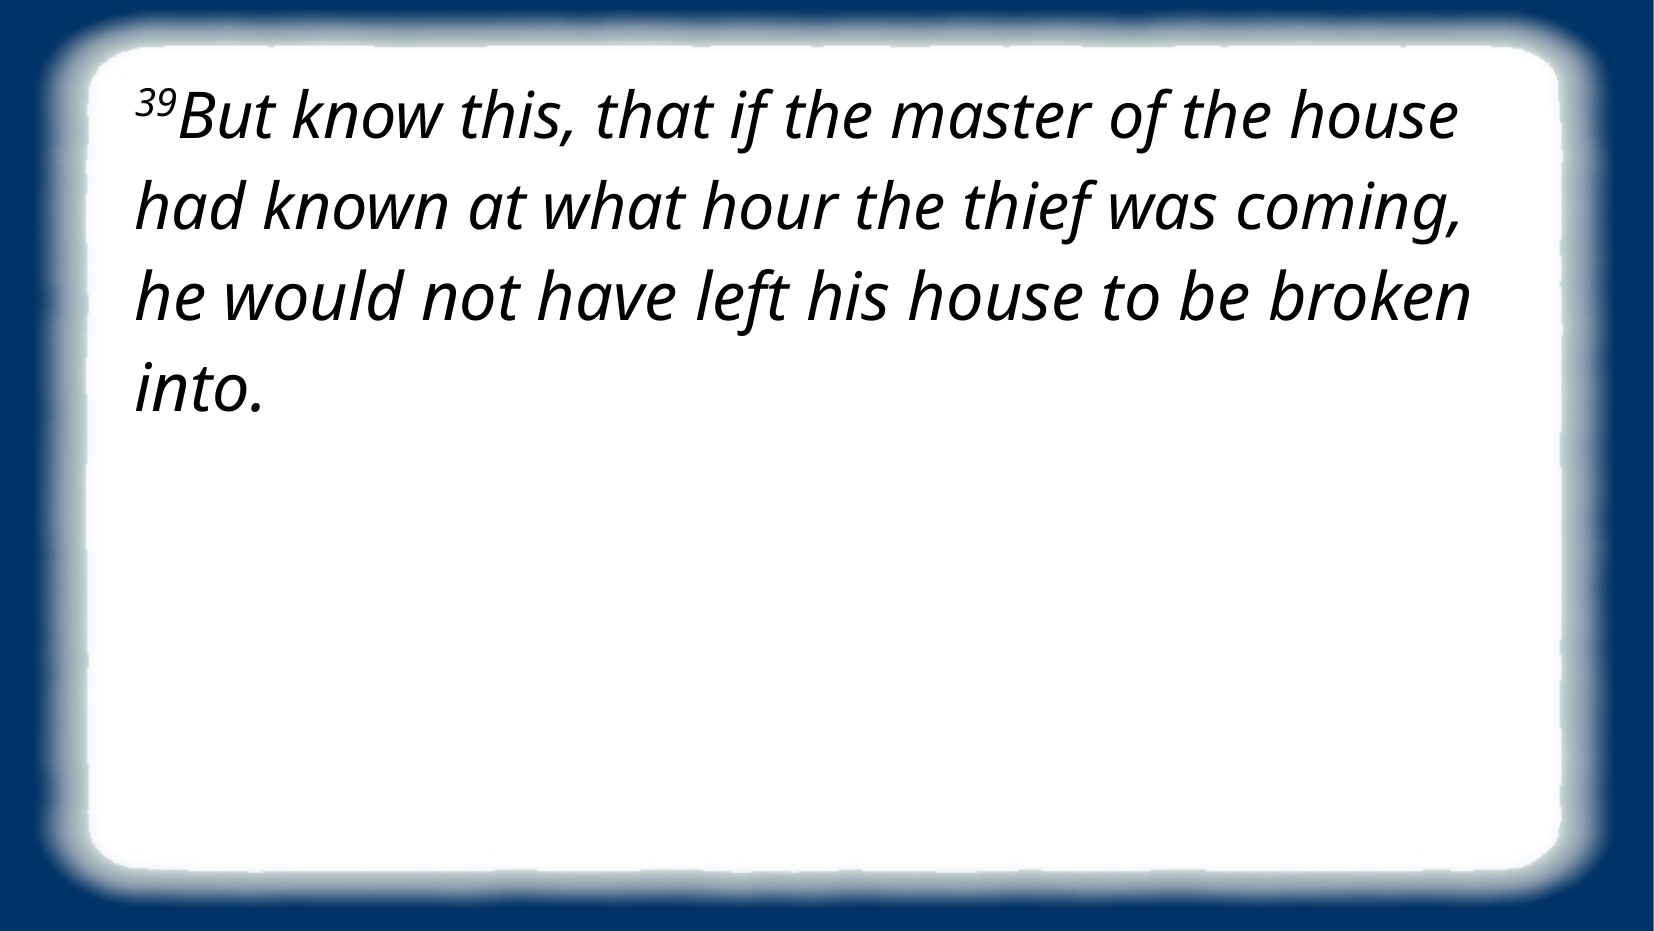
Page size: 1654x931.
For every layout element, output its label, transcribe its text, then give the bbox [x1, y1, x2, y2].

picture [0, 0, 1654, 931]
text_box 39But know this, that if the master of the house had known at what hour the thief was coming, he would not have left his house to be broken into. [120, 60, 1531, 430]
